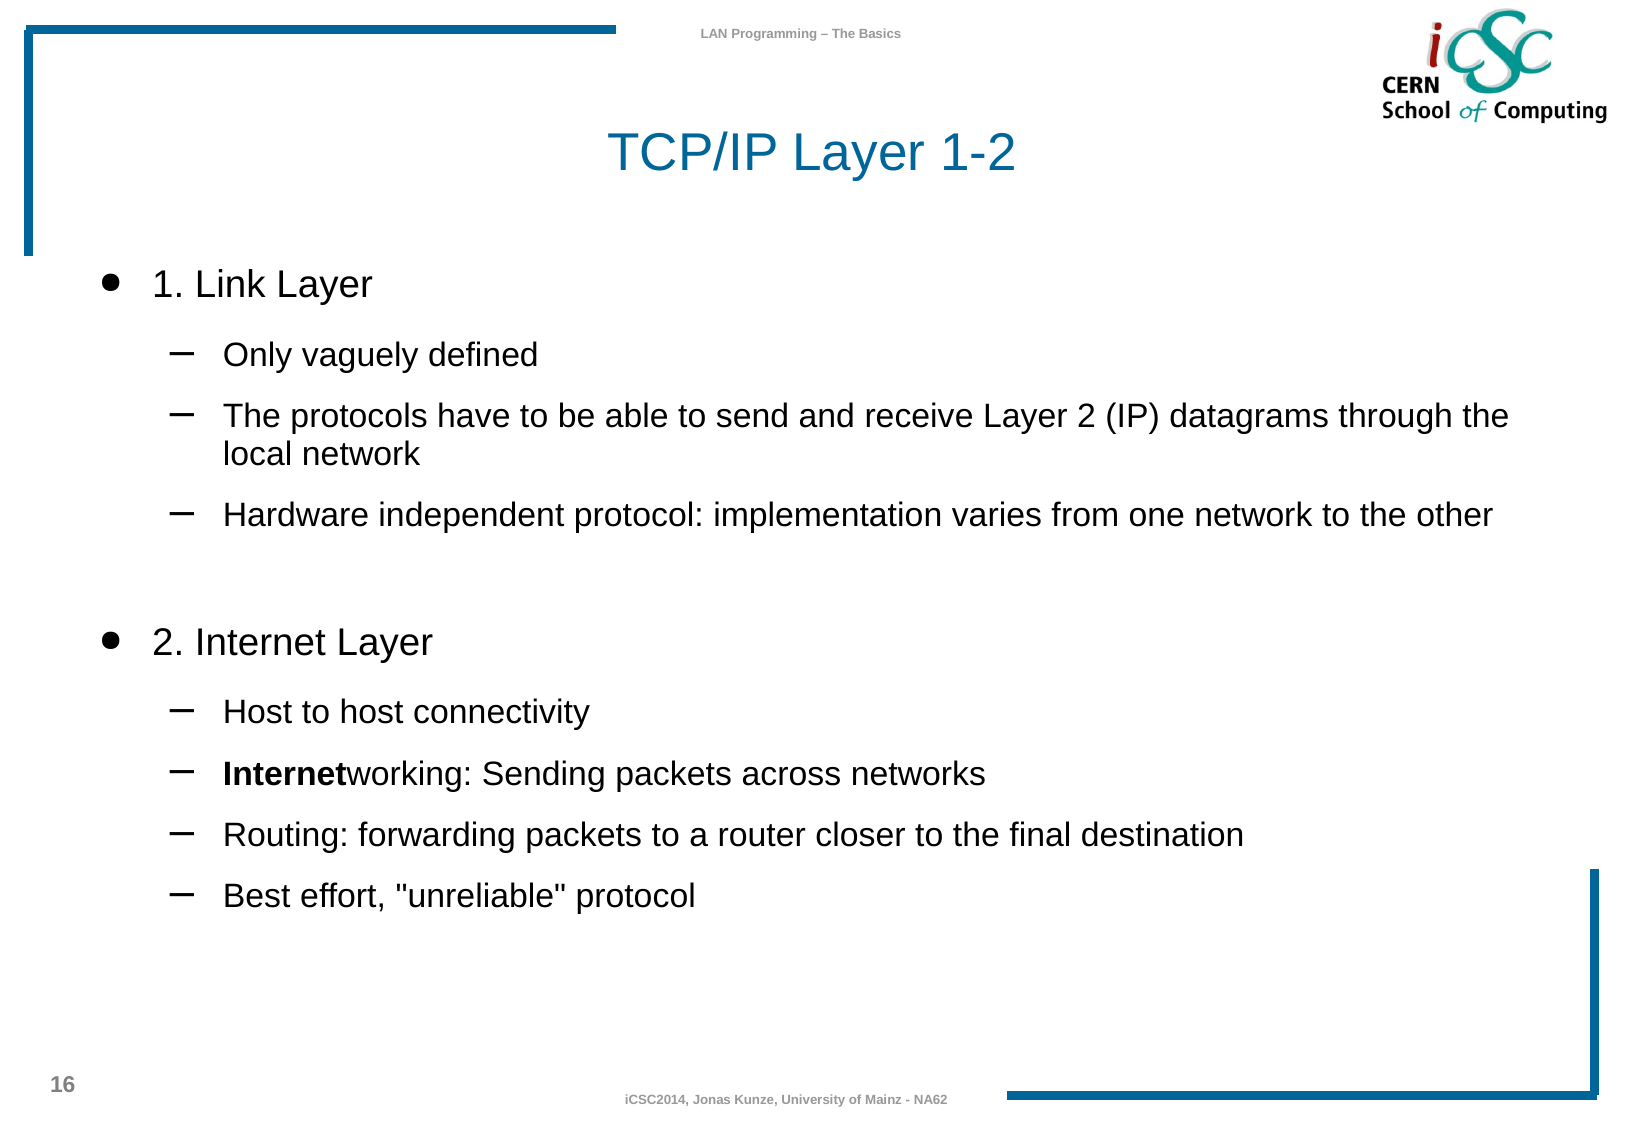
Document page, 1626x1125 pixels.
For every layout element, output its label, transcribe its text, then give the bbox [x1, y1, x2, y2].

picture [1381, 8, 1608, 125]
list 1. Link Layer Only vaguely defined The protocols have to be able to send and receive Layer 2 (IP) datagrams through the local network Hardware independent protocol: implementation varies from one network to the other 2. Internet Layer Host to host connectivity Internetworking: Sending packets across networks Routing: forwarding packets to a router closer to the final destination Best effort, "unreliable" protocol [81, 263, 1512, 1051]
title TCP/IP Layer 1-2 [81, 44, 1544, 233]
